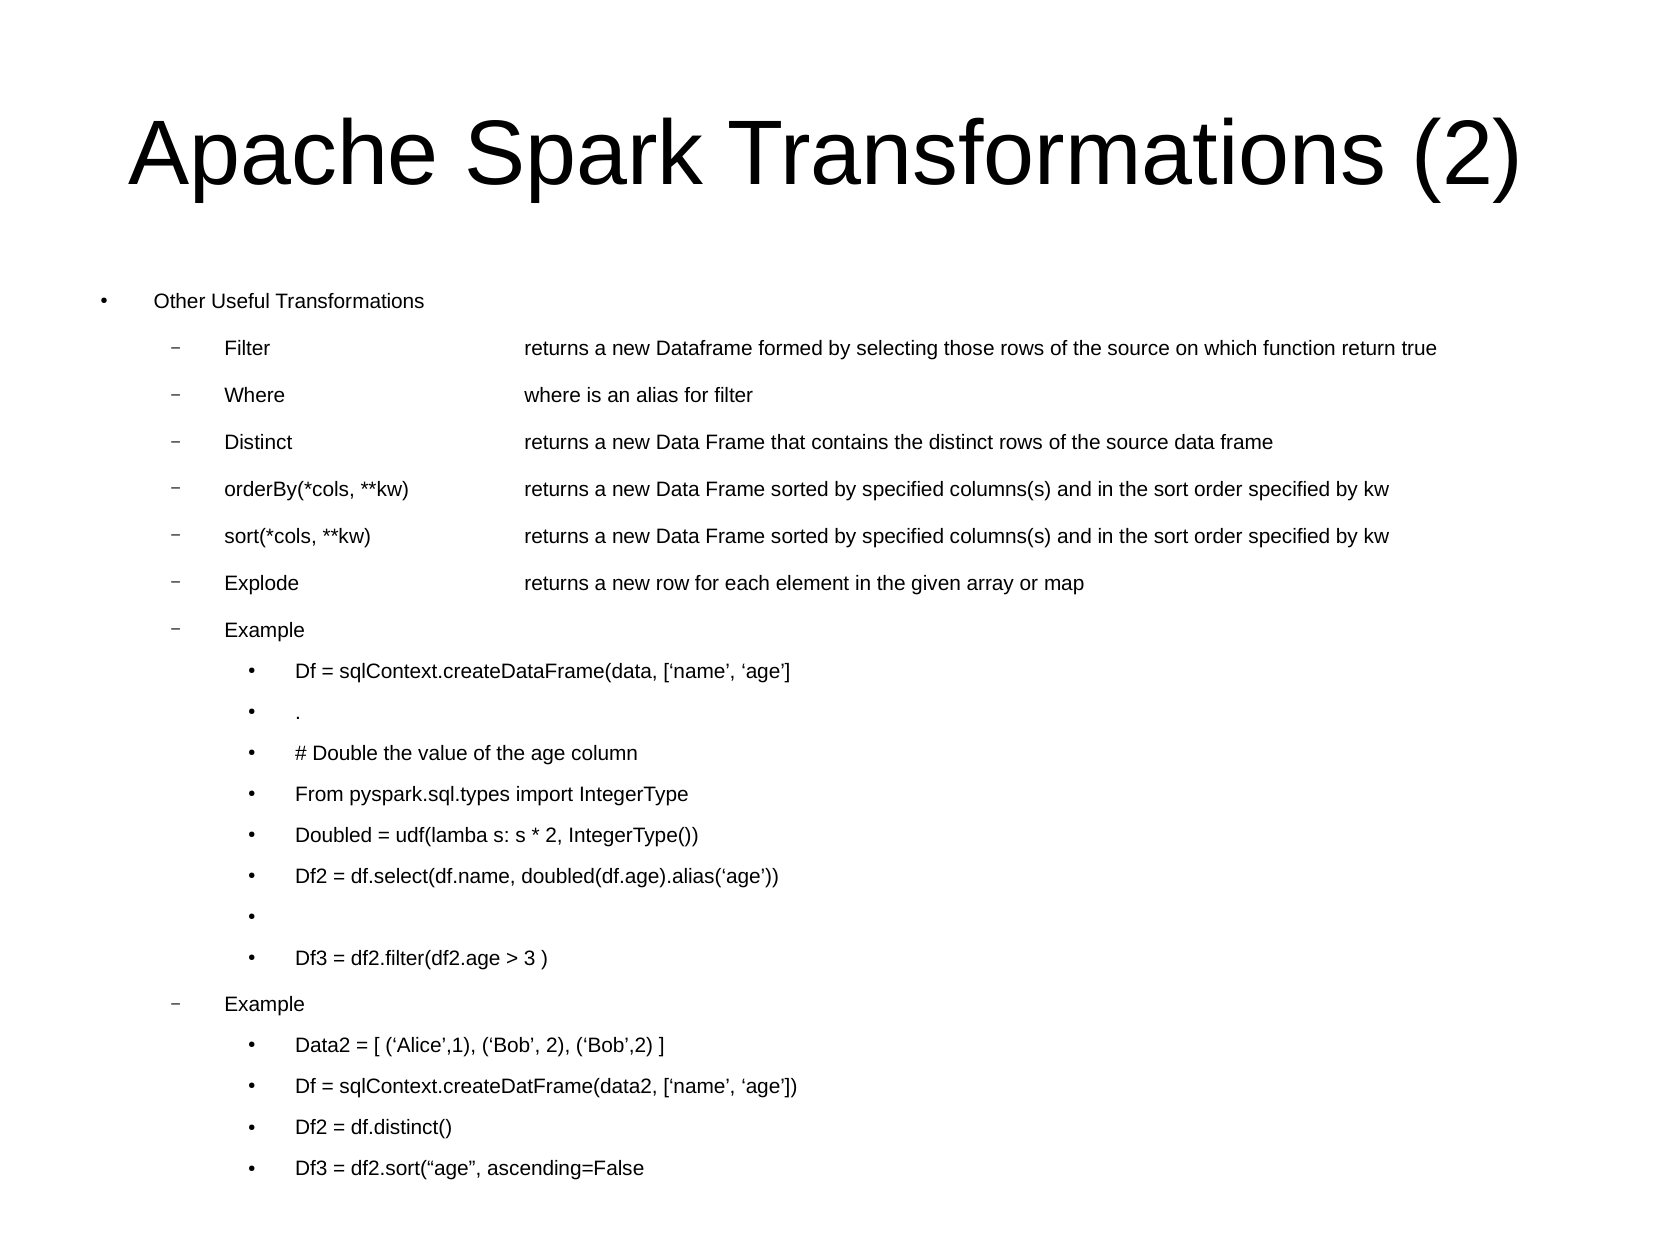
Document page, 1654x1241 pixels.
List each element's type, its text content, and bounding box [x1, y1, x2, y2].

list Other Useful Transformations Filter returns a new Dataframe formed by selecting those rows of the source on which function return true Where where is an alias for filter Distinct returns a new Data Frame that contains the distinct rows of the source data frame orderBy(*cols, **kw) returns a new Data Frame sorted by specified columns(s) and in the sort order specified by kw sort(*cols, **kw) returns a new Data Frame sorted by specified columns(s) and in the sort order specified by kw Explode returns a new row for each element in the given array or map Example Df = sqlContext.createDataFrame(data, [‘name’, ‘age’] . # Double the value of the age column From pyspark.sql.types import IntegerType Doubled = udf(lamba s: s * 2, IntegerType()) Df2 = df.select(df.name, doubled(df.age).alias(‘age’)) Df3 = df2.filter(df2.age > 3 ) Example Data2 = [ (‘Alice’,1), (‘Bob’, 2), (‘Bob’,2) ] Df = sqlContext.createDatFrame(data2, [‘name’, ‘age’]) Df2 = df.distinct() Df3 = df2.sort(“age”, ascending=False [82, 290, 1571, 1216]
title Apache Spark Transformations (2) [82, 49, 1571, 257]
